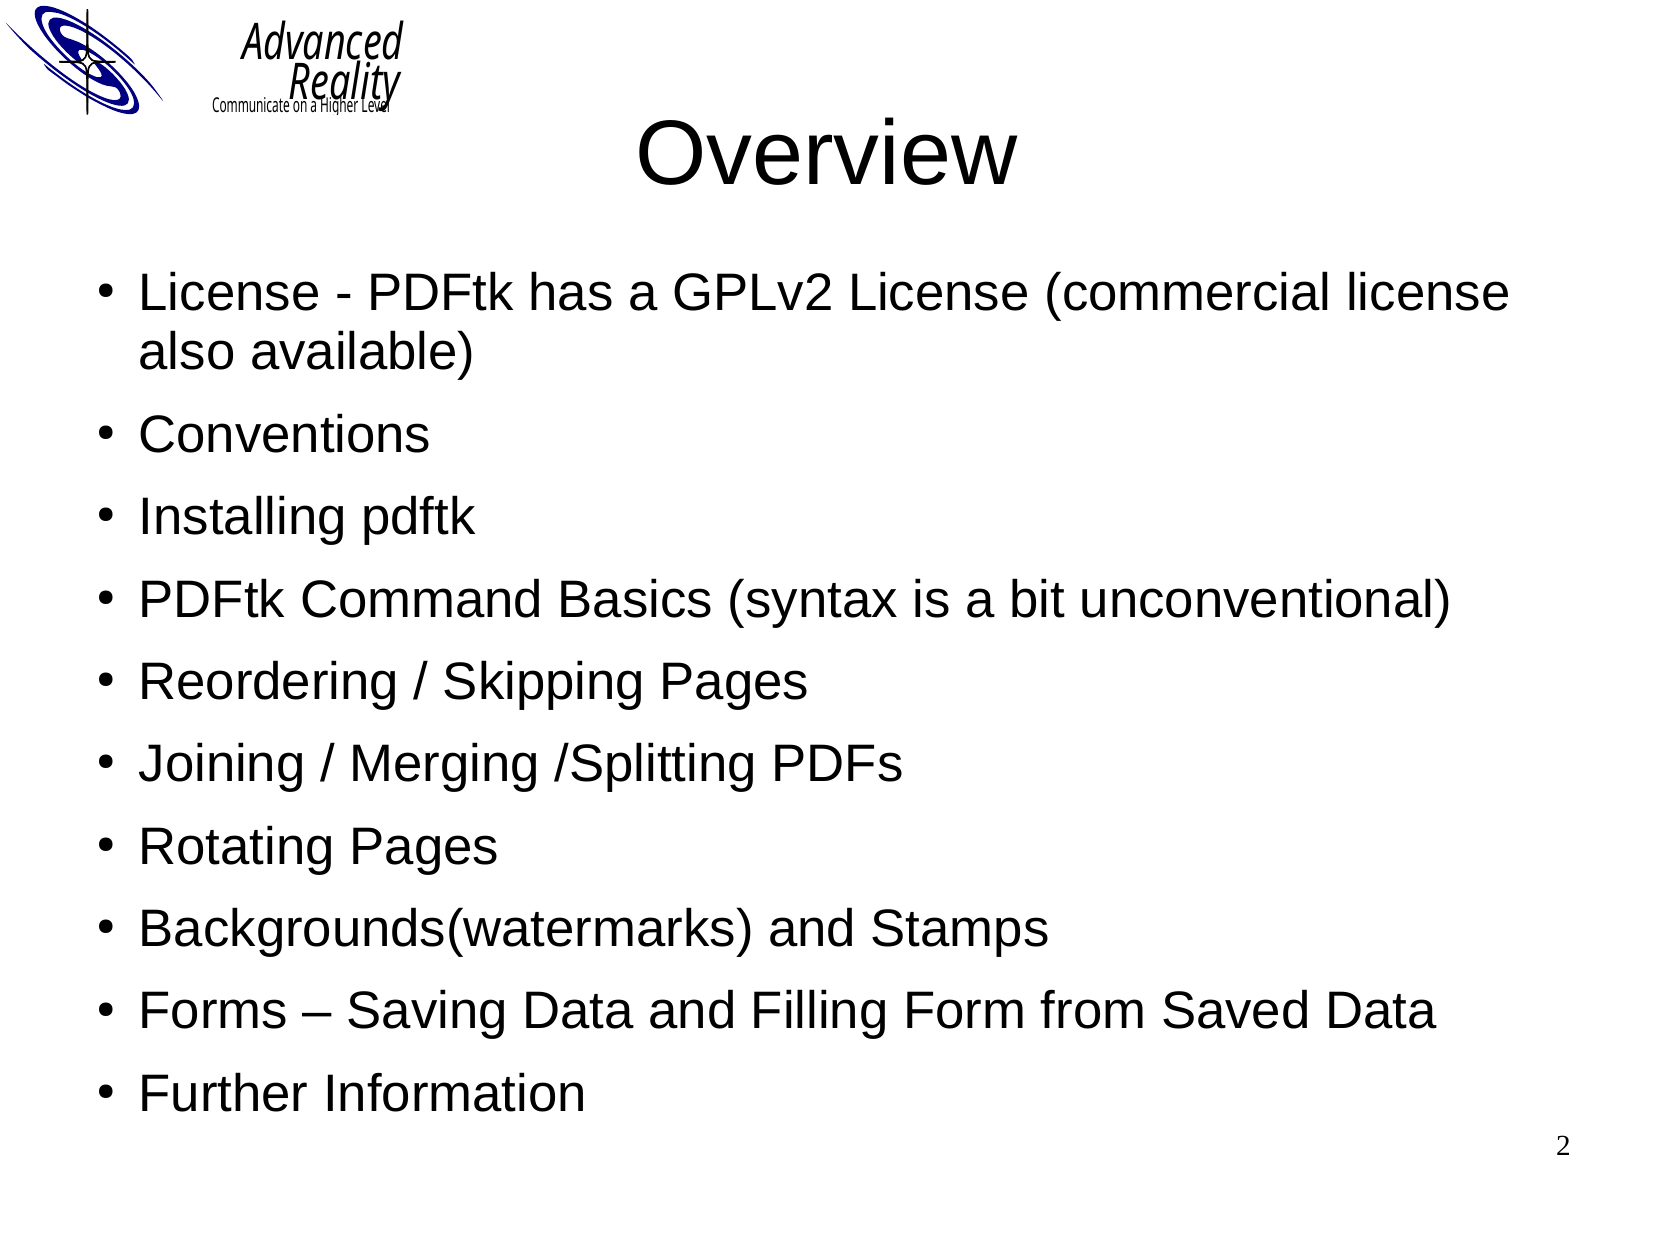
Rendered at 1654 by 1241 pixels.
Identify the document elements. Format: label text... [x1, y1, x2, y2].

title Overview [82, 49, 1571, 257]
list License - PDFtk has a GPLv2 License (commercial license also available) Conventions Installing pdftk PDFtk Command Basics (syntax is a bit unconventional) Reordering / Skipping Pages Joining / Merging /Splitting PDFs Rotating Pages Backgrounds(watermarks) and Stamps Forms – Saving Data and Filling Form from Saved Data Further Information [82, 263, 1571, 1126]
